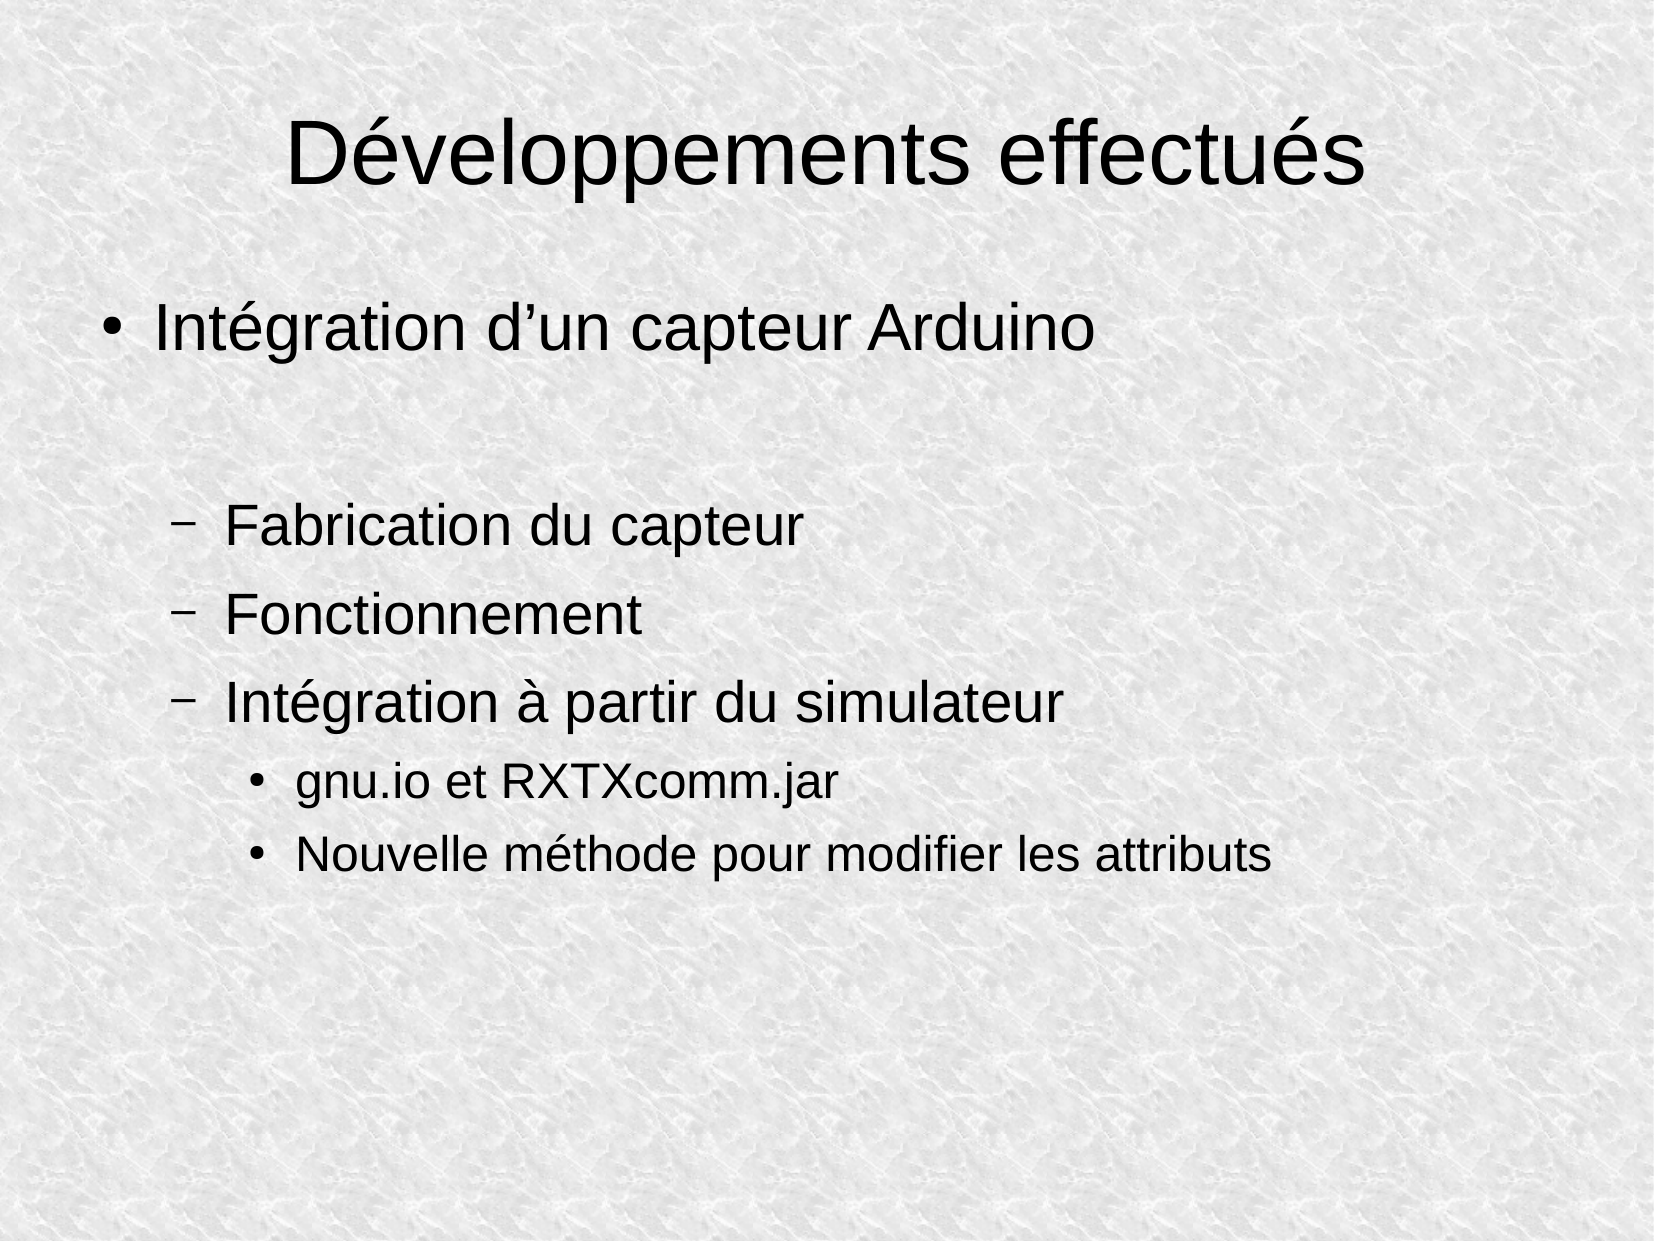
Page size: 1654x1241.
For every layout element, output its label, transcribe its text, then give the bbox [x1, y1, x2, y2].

title Développements effectués [82, 49, 1571, 257]
list Intégration d’un capteur Arduino Fabrication du capteur Fonctionnement Intégration à partir du simulateur gnu.io et RXTXcomm.jar Nouvelle méthode pour modifier les attributs [82, 290, 1571, 1010]
picture [0, 0, 1654, 1241]
